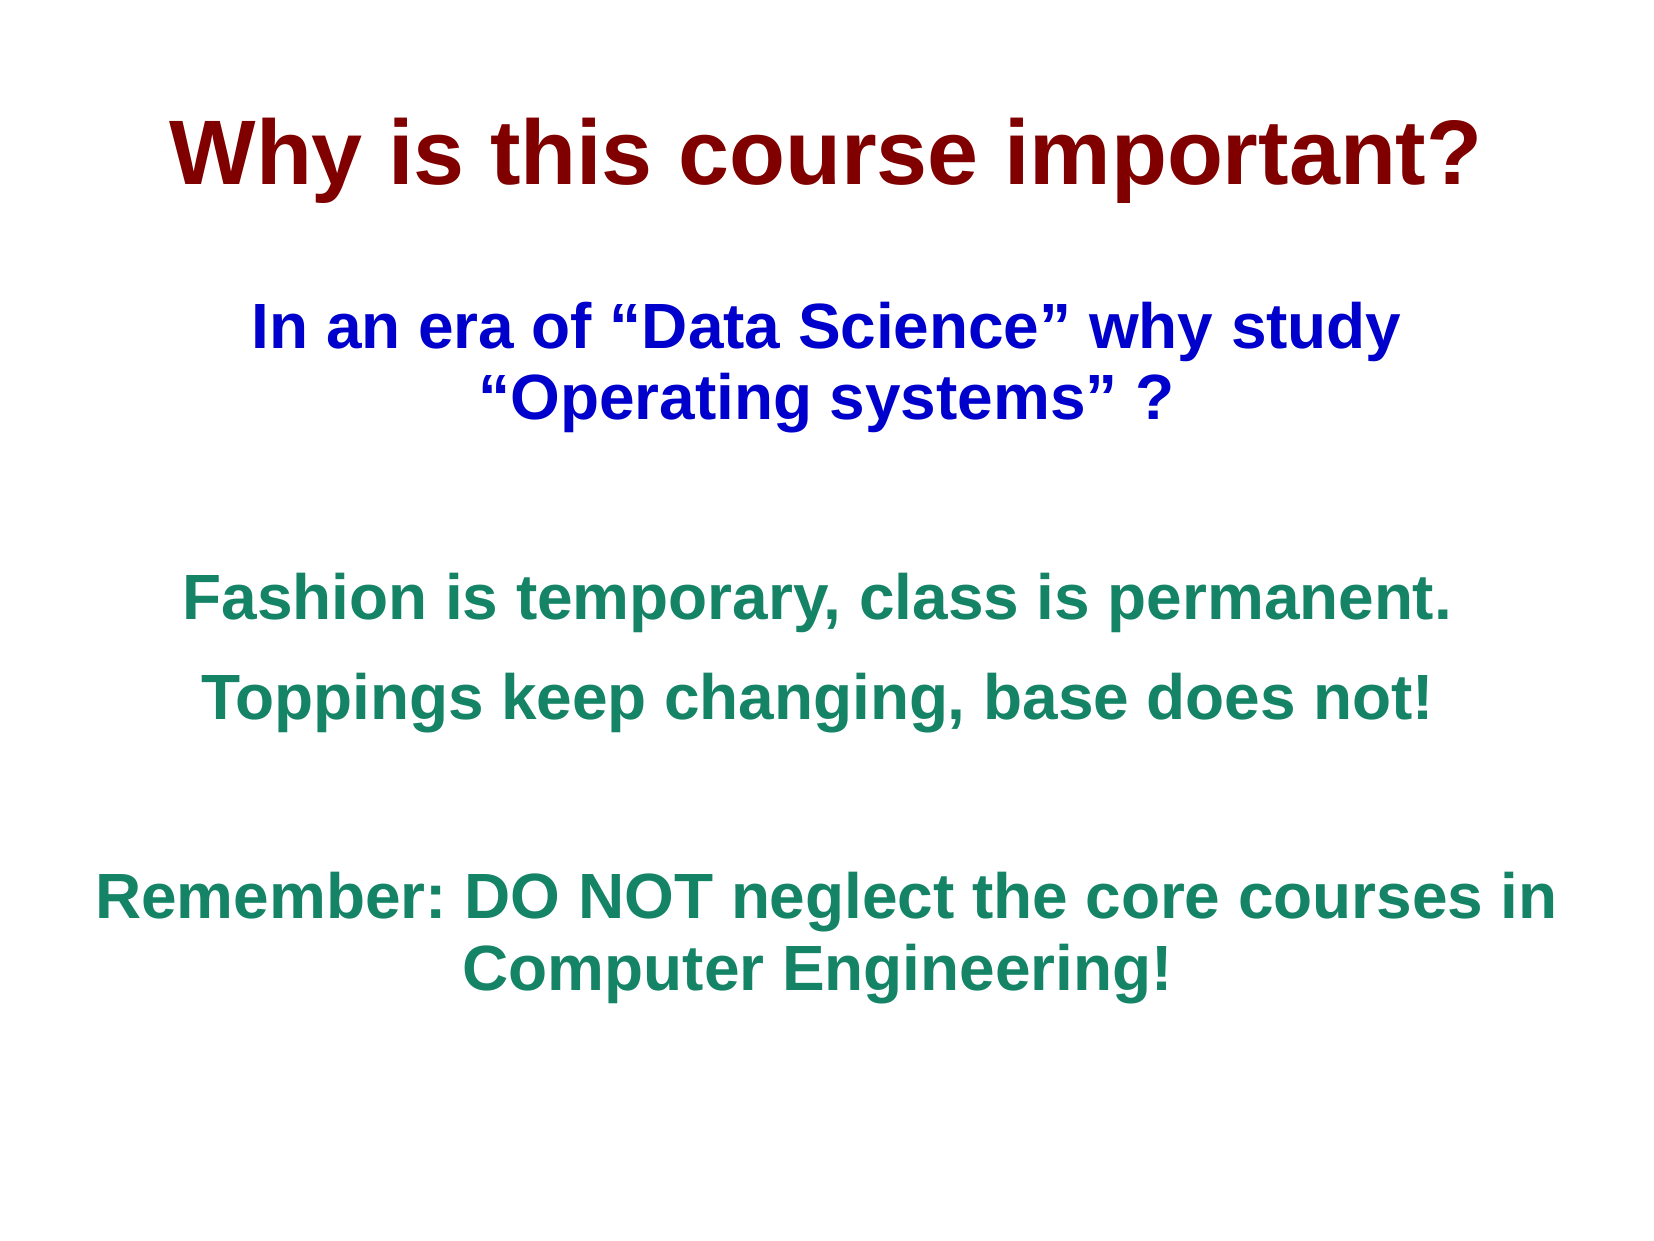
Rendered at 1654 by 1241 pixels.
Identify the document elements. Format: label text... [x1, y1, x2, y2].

title Why is this course important? [82, 49, 1571, 257]
list In an era of “Data Science” why study “Operating systems” ? Fashion is temporary, class is permanent. Toppings keep changing, base does not! Remember: DO NOT neglect the core courses in Computer Engineering! [82, 290, 1571, 1010]
